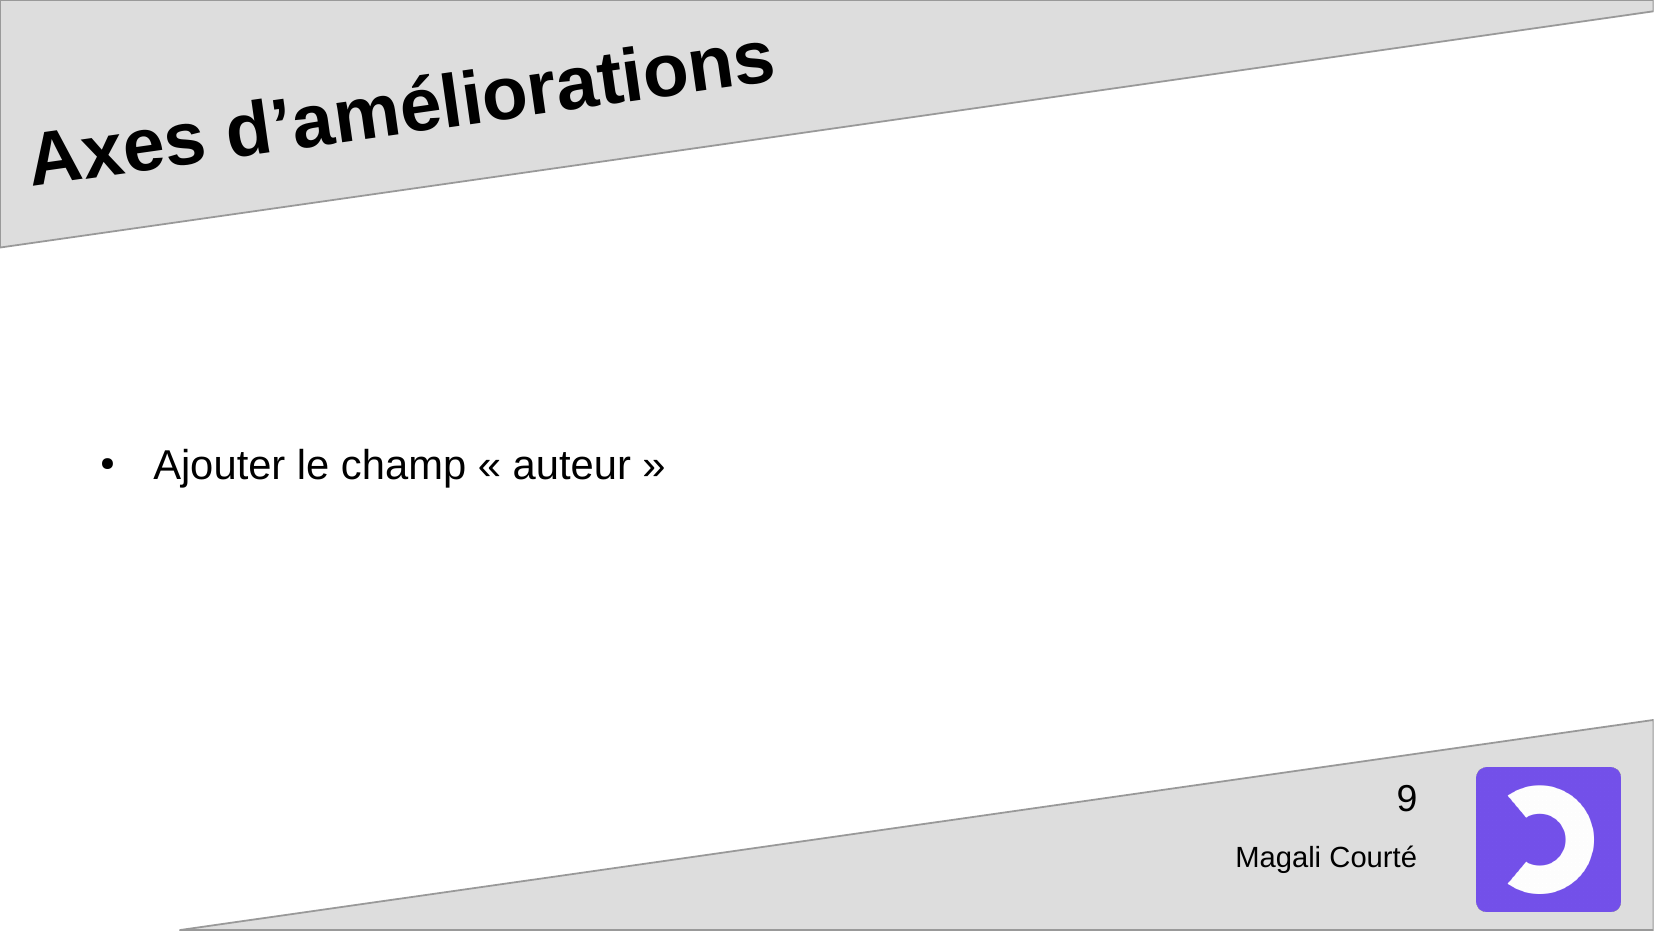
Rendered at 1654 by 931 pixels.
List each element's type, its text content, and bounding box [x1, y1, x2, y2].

picture [1476, 767, 1621, 912]
title Axes d’améliorations [16, 0, 1501, 239]
list Ajouter le champ « auteur » [82, 248, 1538, 789]
